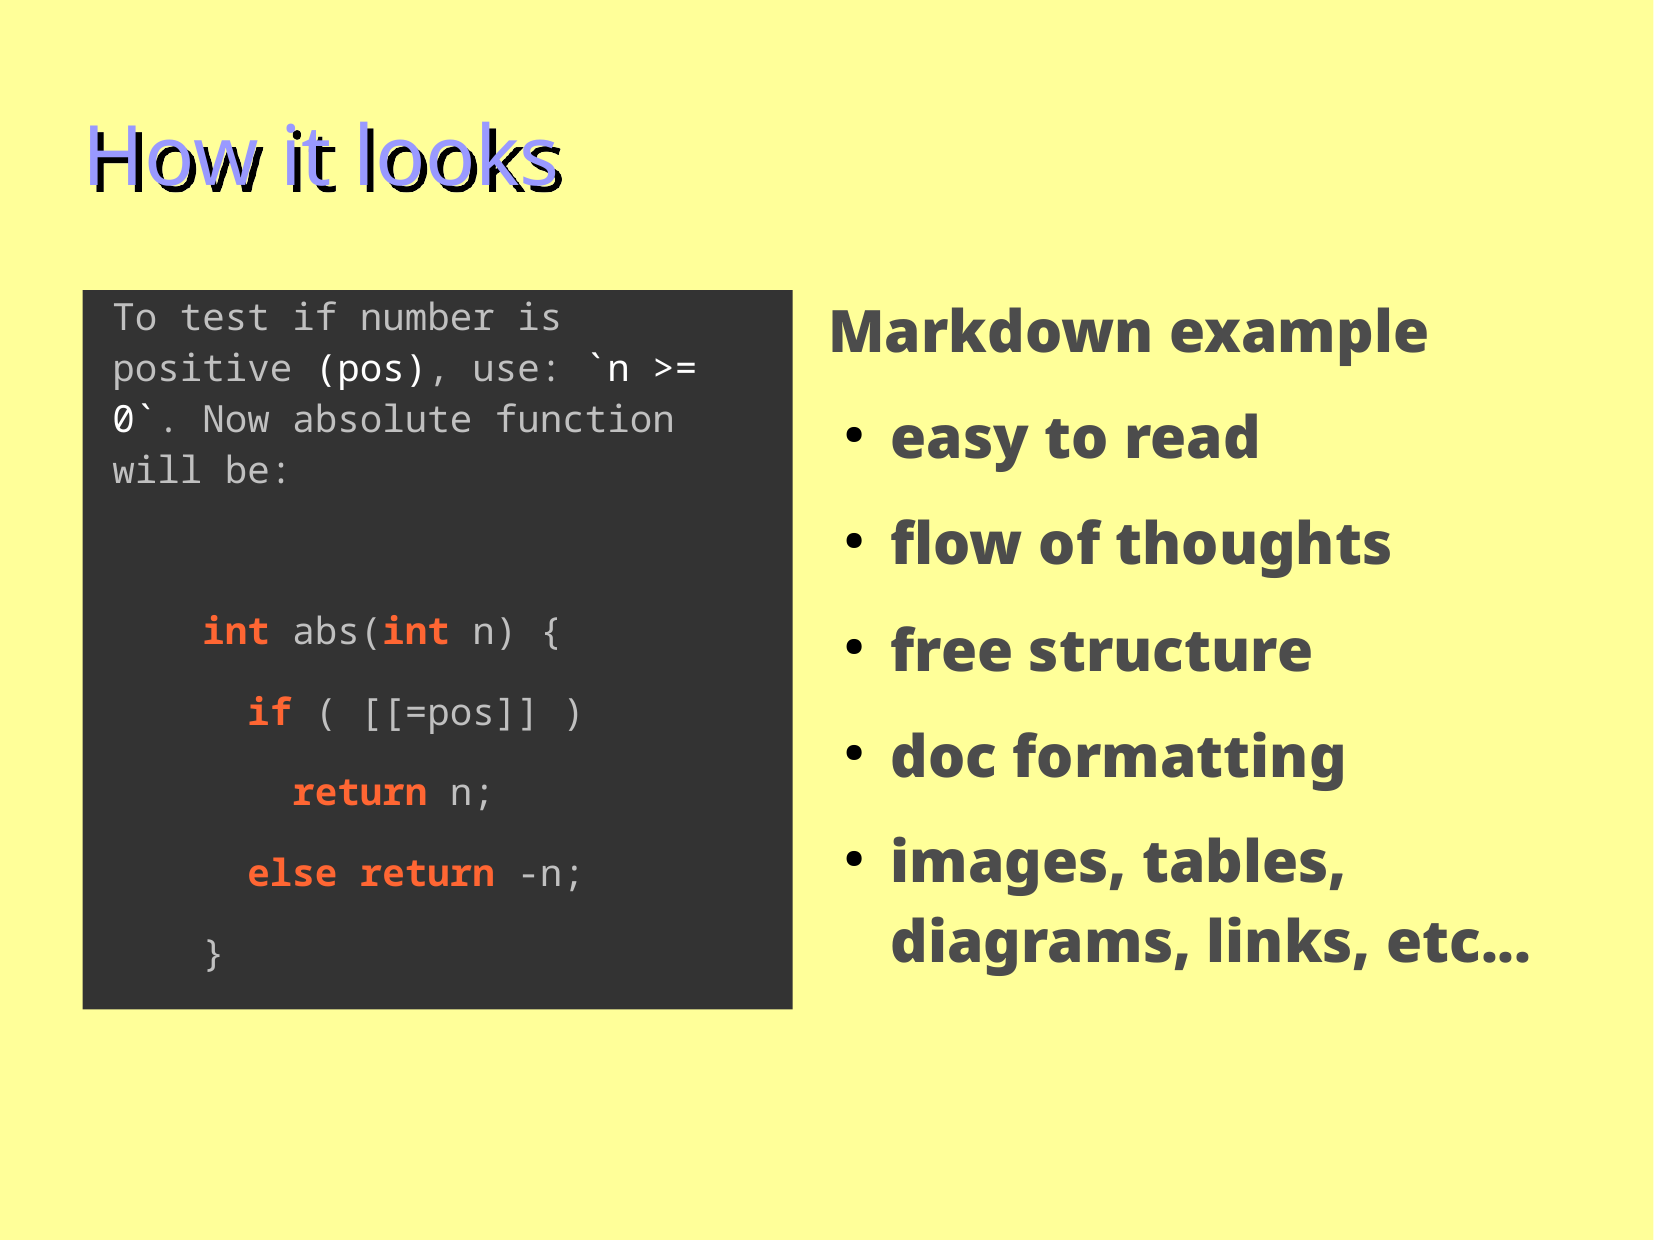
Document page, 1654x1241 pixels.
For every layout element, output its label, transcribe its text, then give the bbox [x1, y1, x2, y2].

title How it looks [82, 49, 1571, 257]
list To test if number is positive (pos), use: `n >= 0`. Now absolute function will be: int abs(int n) { if ( [[=pos]] ) return n; else return -n; } [82, 290, 793, 1010]
list Markdown example easy to read flow of thoughts free structure doc formatting images, tables, diagrams, links, etc... [828, 290, 1539, 1010]
